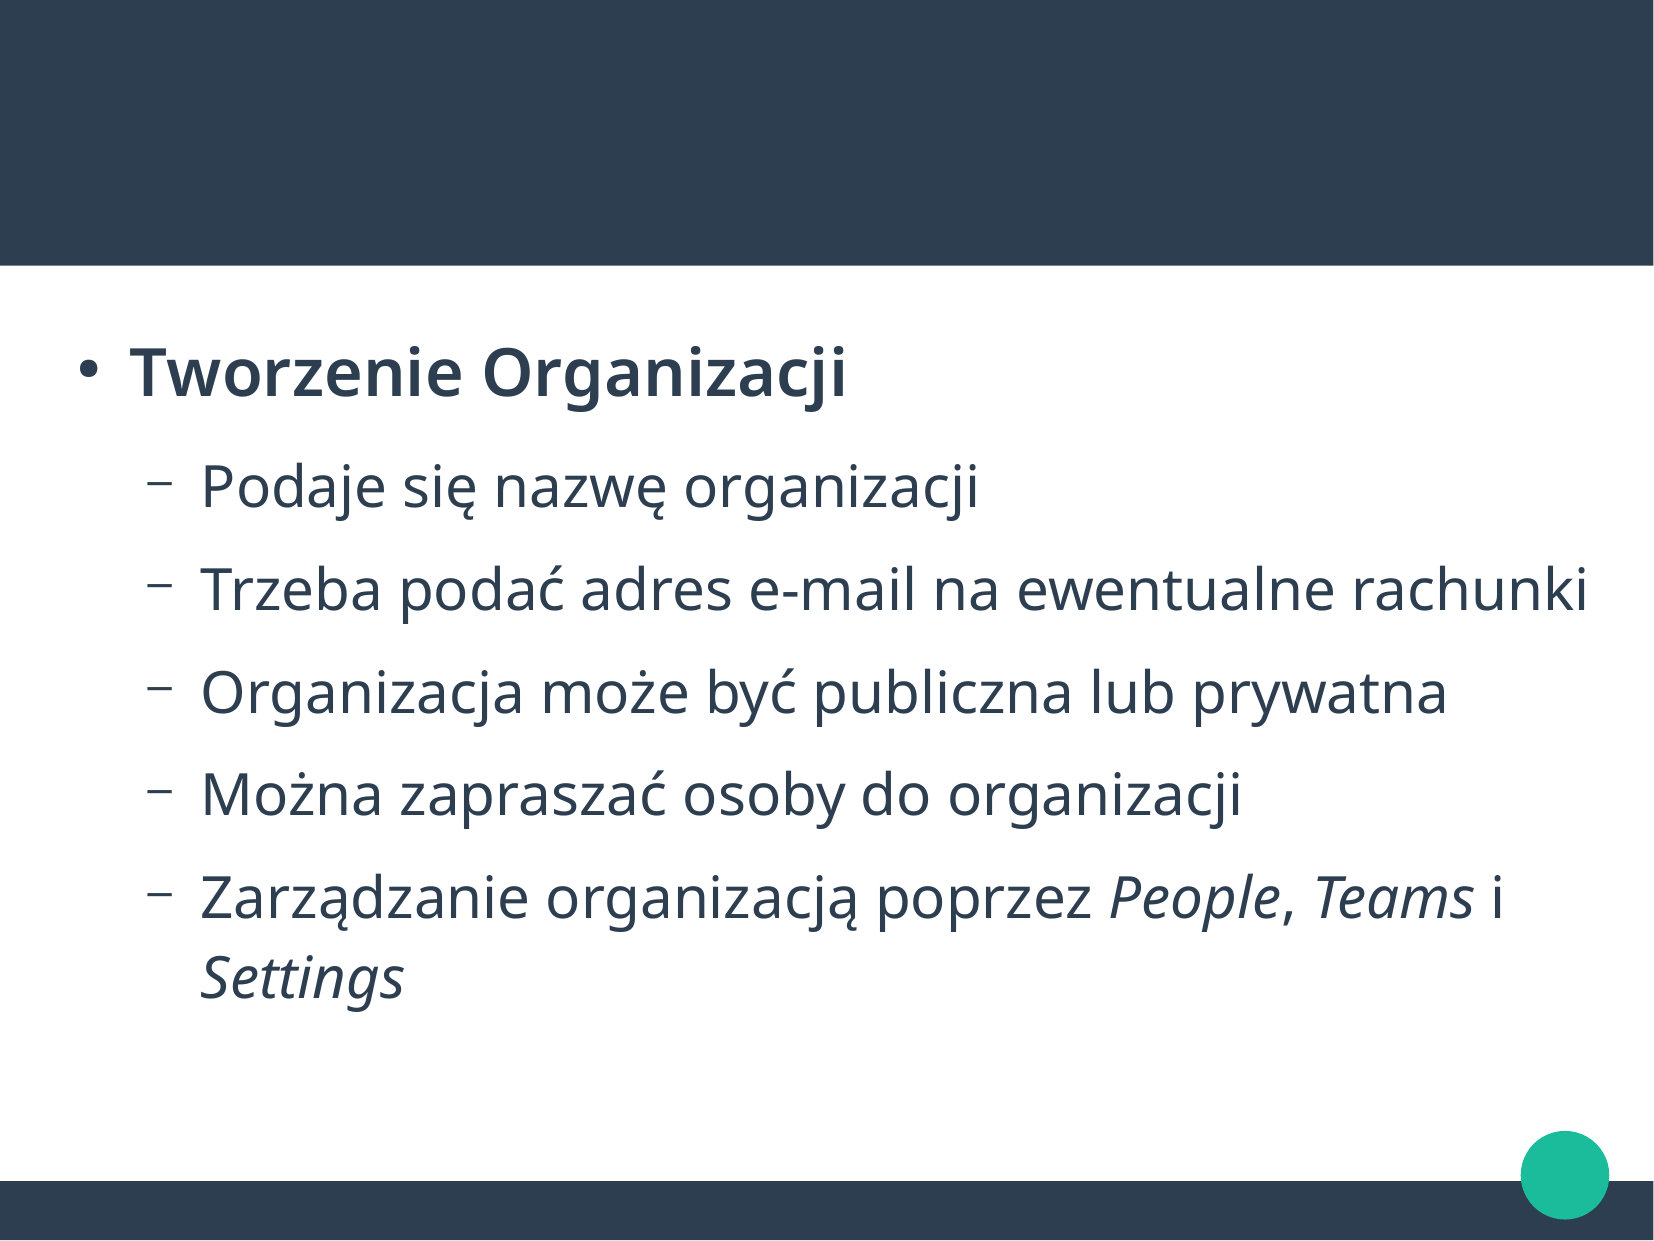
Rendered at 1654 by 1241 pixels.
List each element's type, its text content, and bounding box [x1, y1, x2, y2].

list Tworzenie Organizacji Podaje się nazwę organizacji Trzeba podać adres e-mail na ewentualne rachunki Organizacja może być publiczna lub prywatna Można zapraszać osoby do organizacji Zarządzanie organizacją poprzez People, Teams i Settings [59, 324, 1595, 1152]
